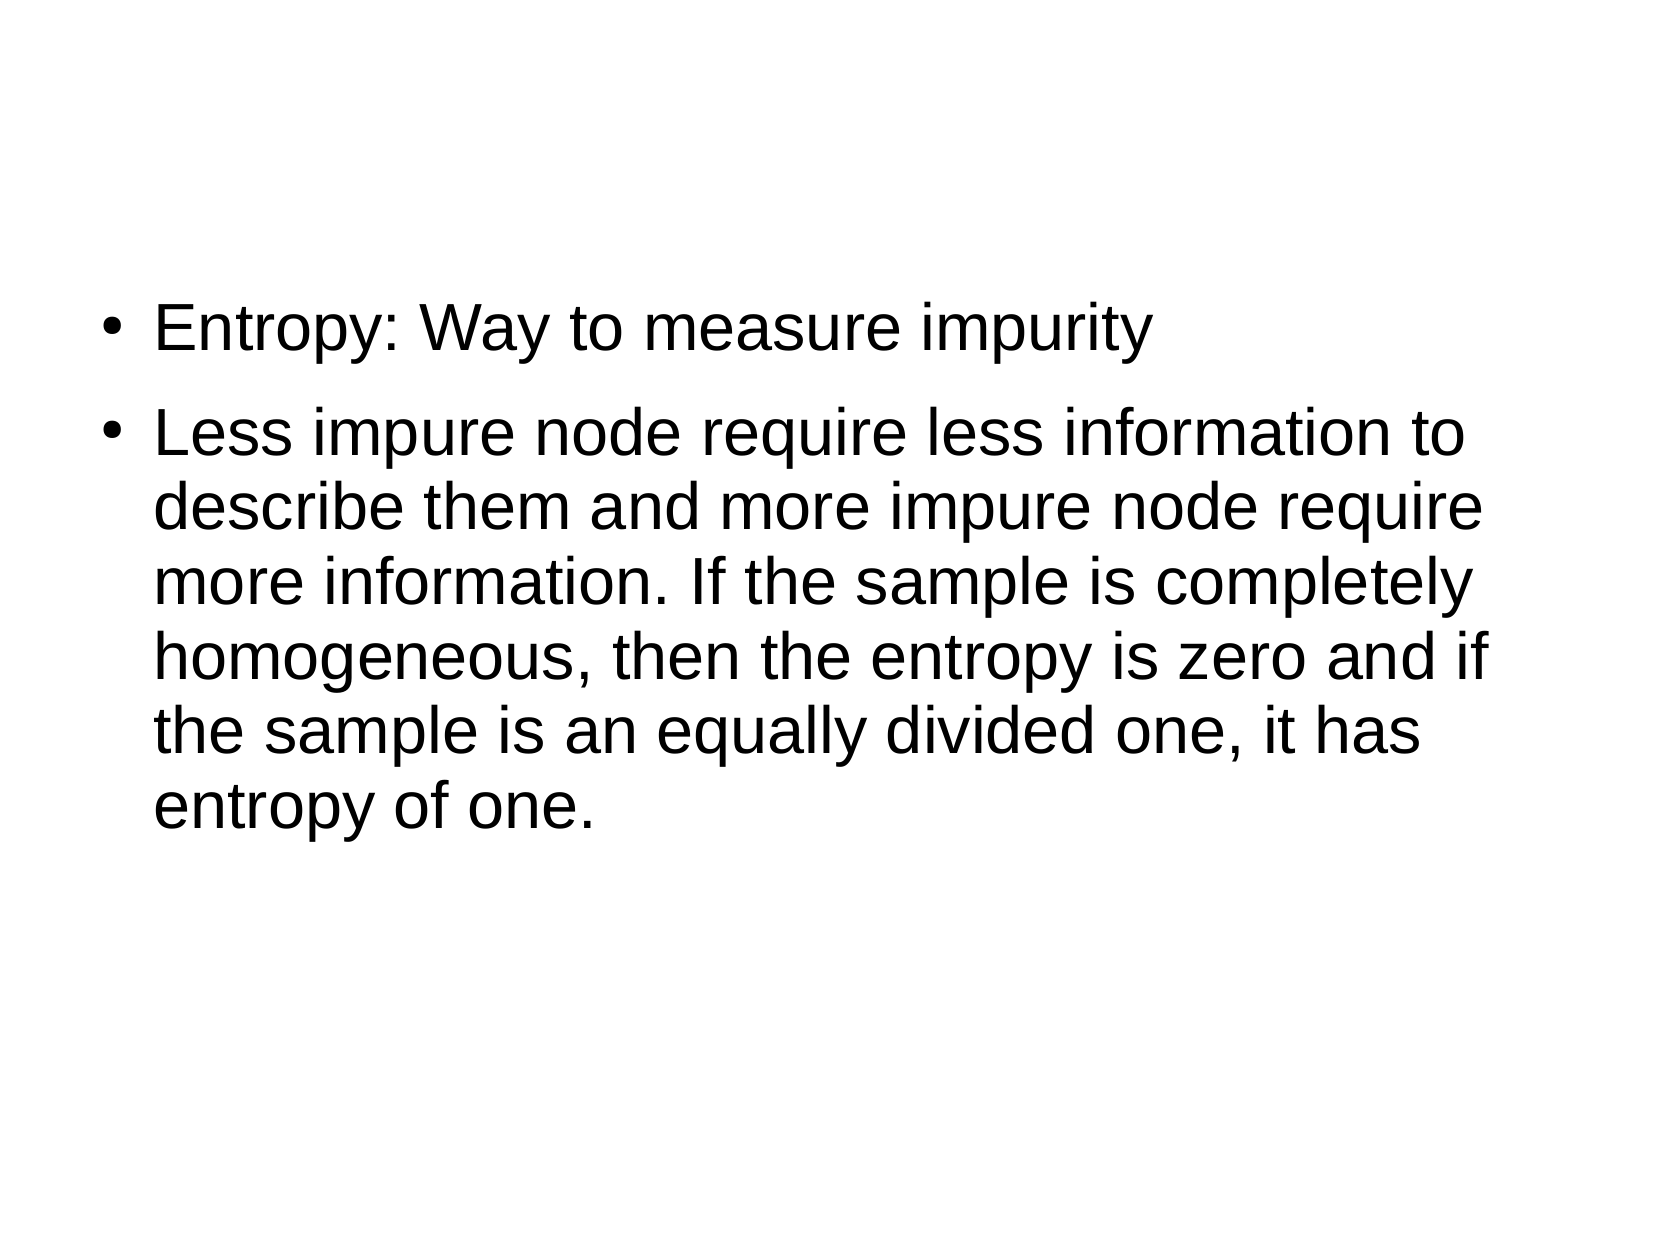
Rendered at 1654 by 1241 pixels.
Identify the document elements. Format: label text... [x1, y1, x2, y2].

list Entropy: Way to measure impurity Less impure node require less information to describe them and more impure node require more information. If the sample is completely homogeneous, then the entropy is zero and if the sample is an equally divided one, it has entropy of one. [82, 290, 1571, 1010]
